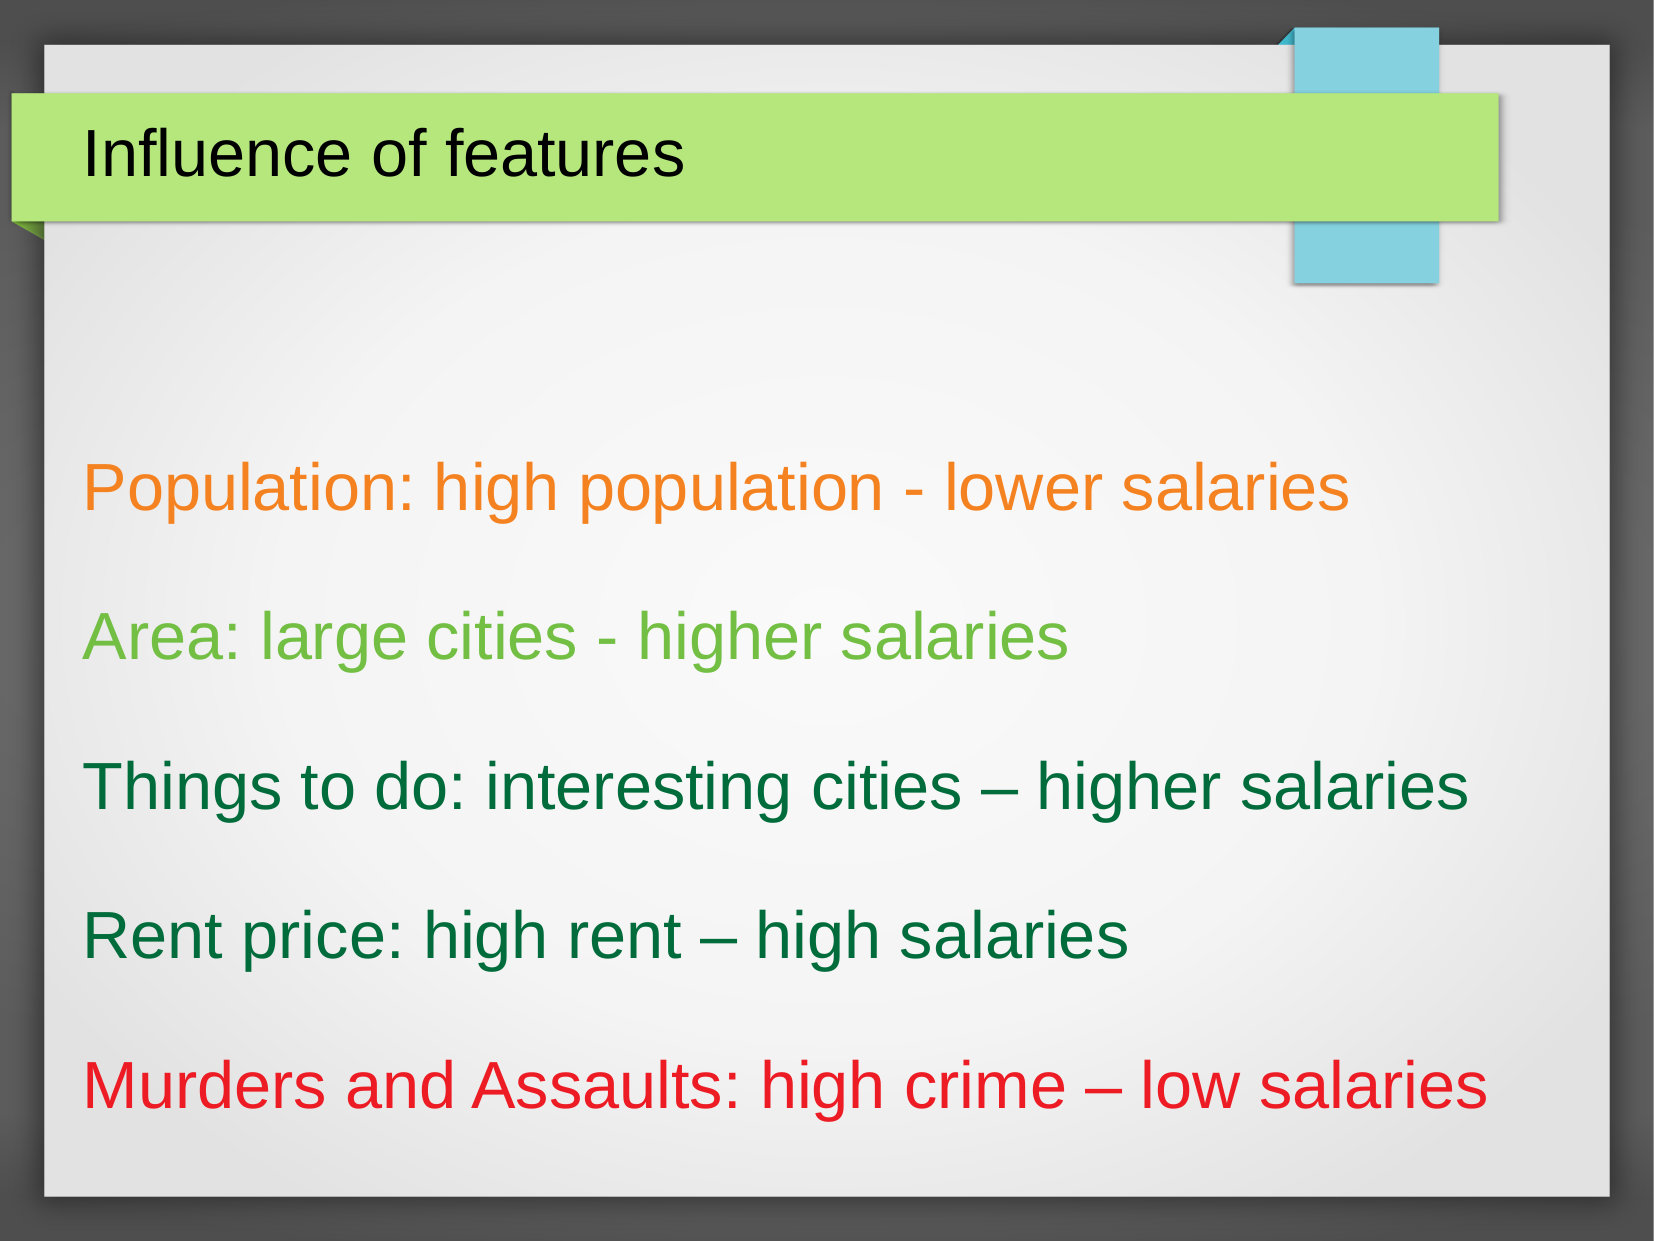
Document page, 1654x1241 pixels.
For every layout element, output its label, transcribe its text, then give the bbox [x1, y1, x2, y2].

title Influence of features [82, 94, 1264, 213]
picture [0, 0, 1654, 1241]
subtitle Population: high population - lower salaries Area: large cities - higher salaries Things to do: interesting cities – higher salaries Rent price: high rent – high salaries Murders and Assaults: high crime – low salaries [82, 300, 1571, 1113]
